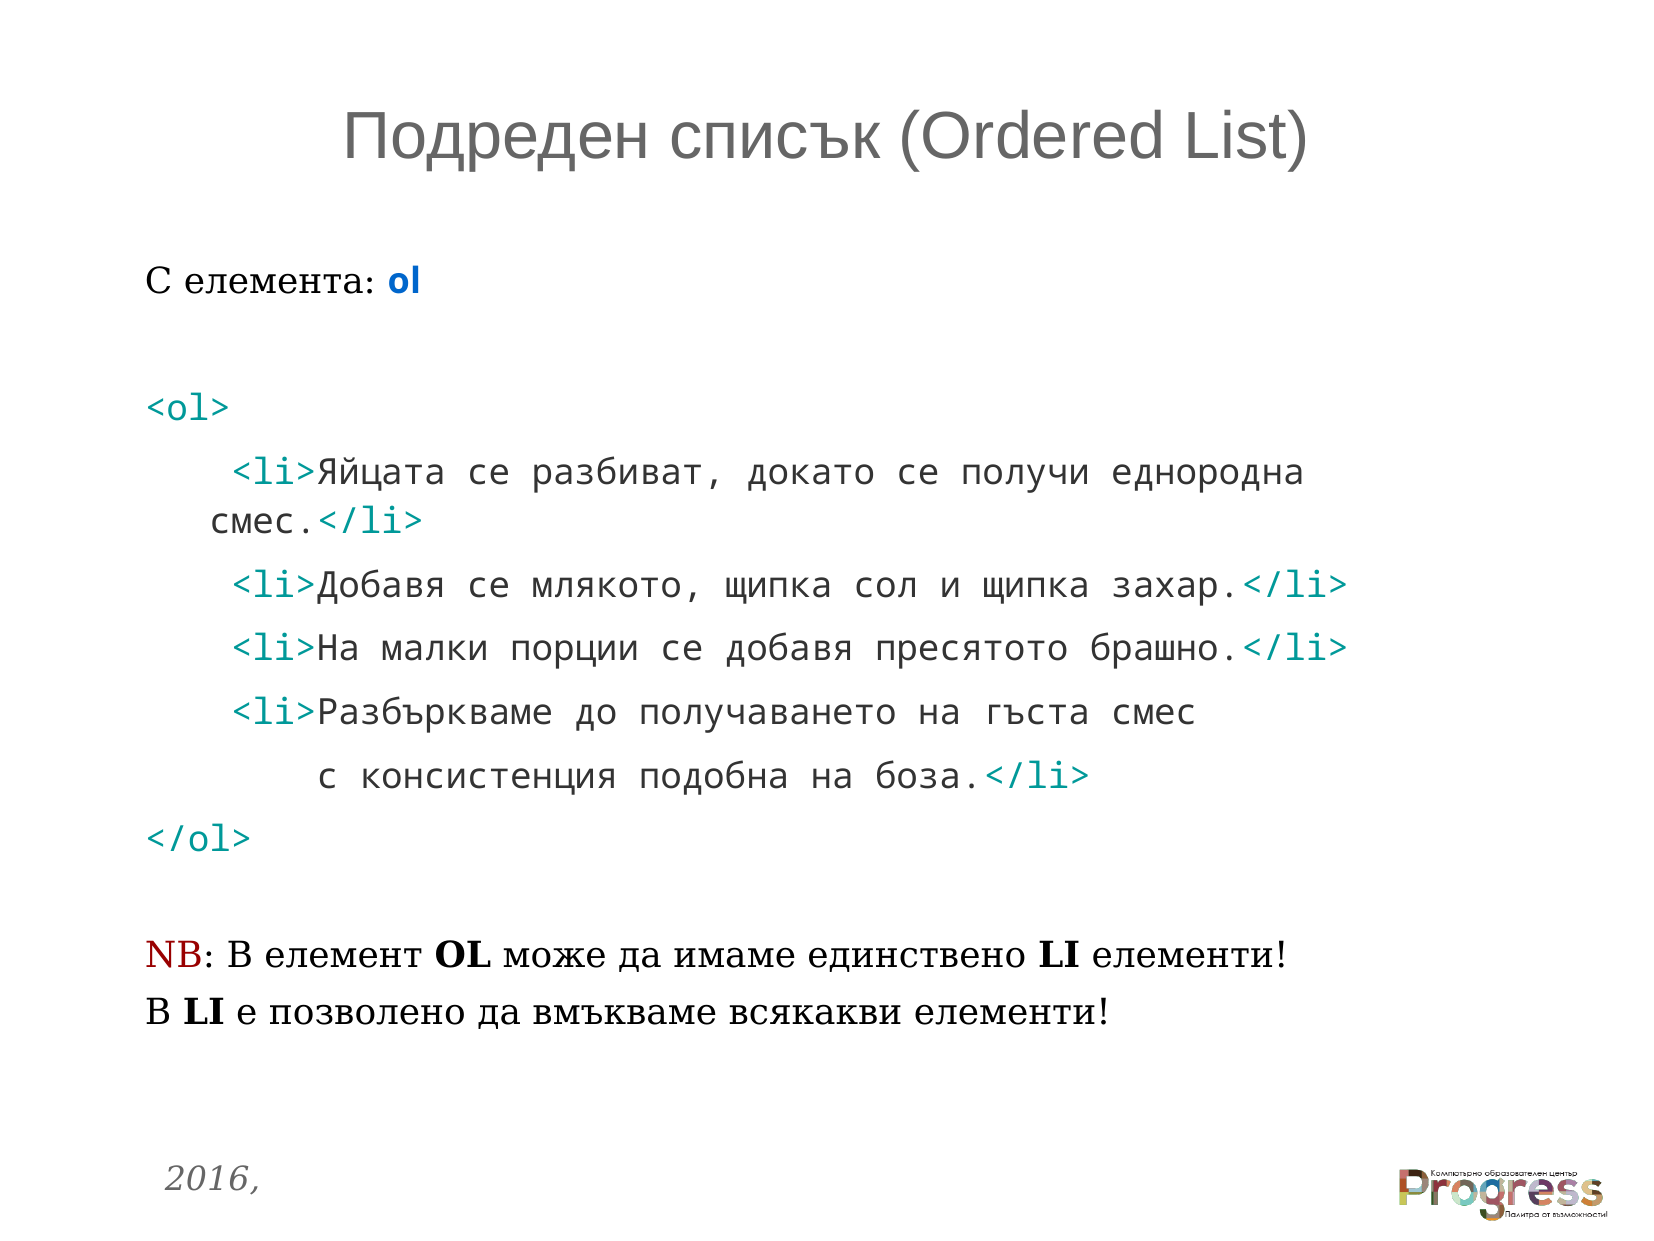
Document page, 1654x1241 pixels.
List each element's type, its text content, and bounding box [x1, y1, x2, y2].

picture [1399, 1168, 1613, 1221]
text_box 2016, Ива Е. Попова [150, 1152, 586, 1201]
title Подреден списък (Ordered List) [82, 55, 1571, 216]
list С елемента: ol <ol> <li>Яйцата се разбиват, докато се получи еднородна смес.</li> <li>Добавя се млякото, щипка сол и щипка захар.</li> <li>На малки порции се добавя пресятото брашно.</li> <li>Разбъркваме до получаването на гъста смес с консистенция подобна на боза.</li> </ol> NB: В елемент OL може да имаме единствено LI елементи! В LI е позволено да вмъкваме всякакви елементи! [90, 255, 1531, 1036]
